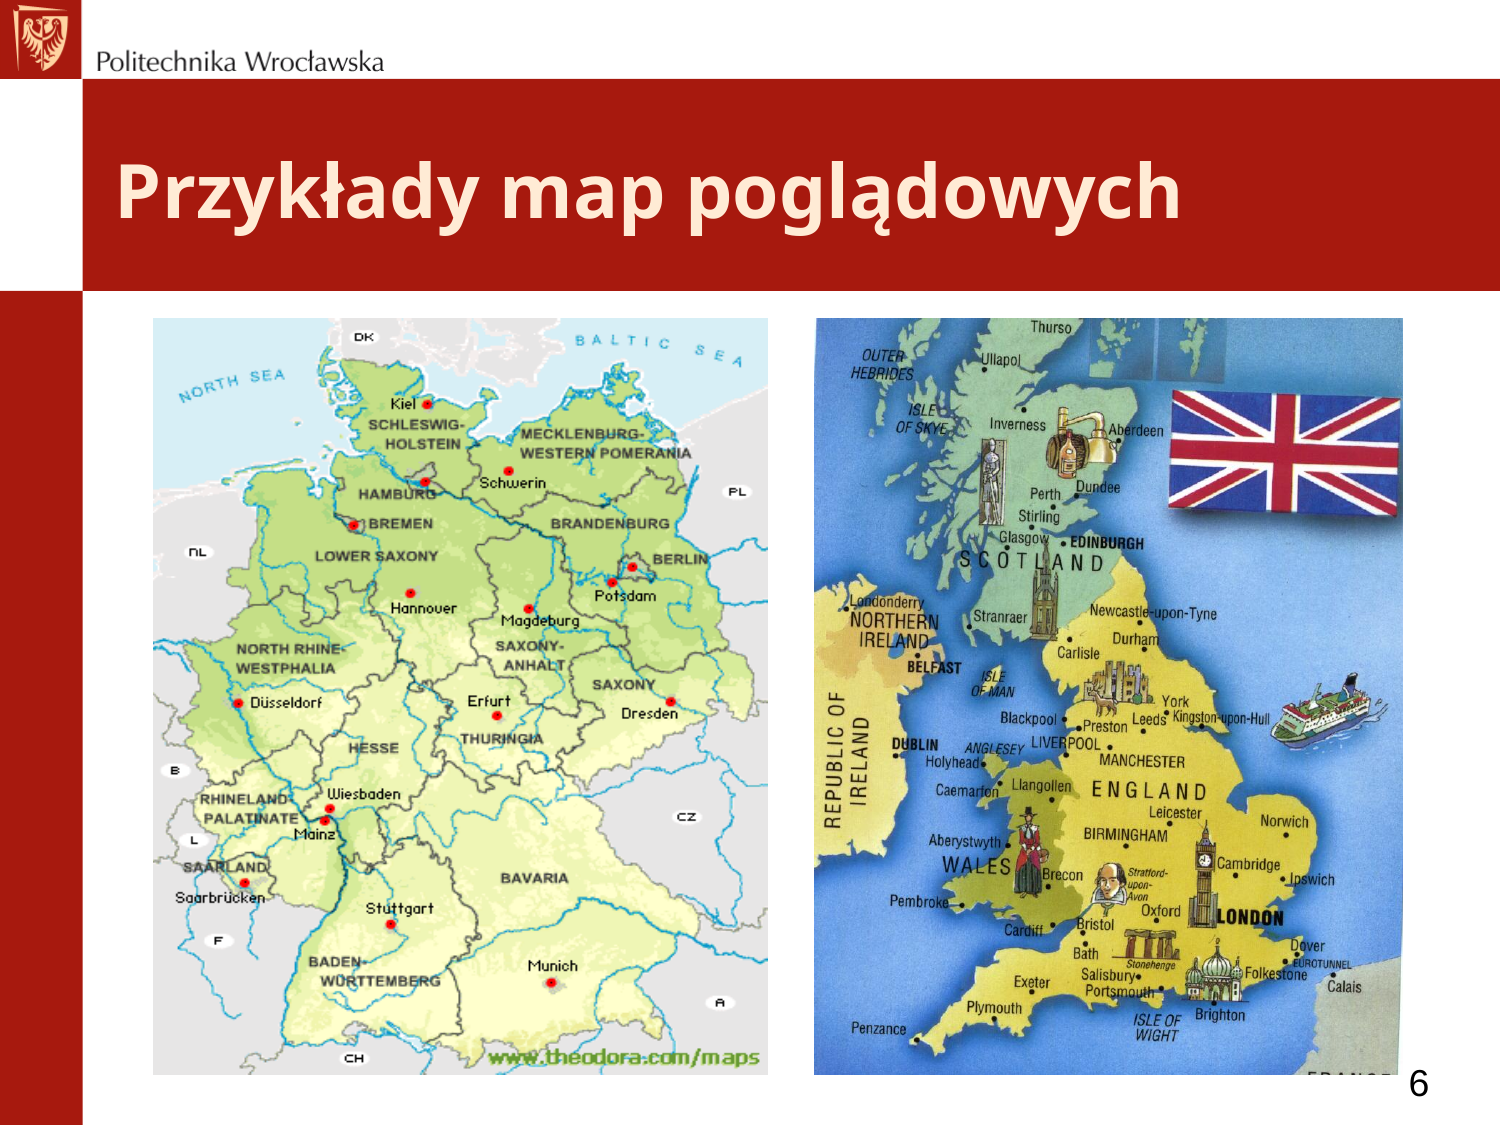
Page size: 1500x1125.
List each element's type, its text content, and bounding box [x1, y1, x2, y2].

picture [0, 0, 384, 79]
picture [814, 318, 1403, 1075]
picture [153, 318, 768, 1075]
text_box <number> [1393, 1051, 1499, 1122]
title Przykłady map poglądowych [100, 103, 1483, 273]
